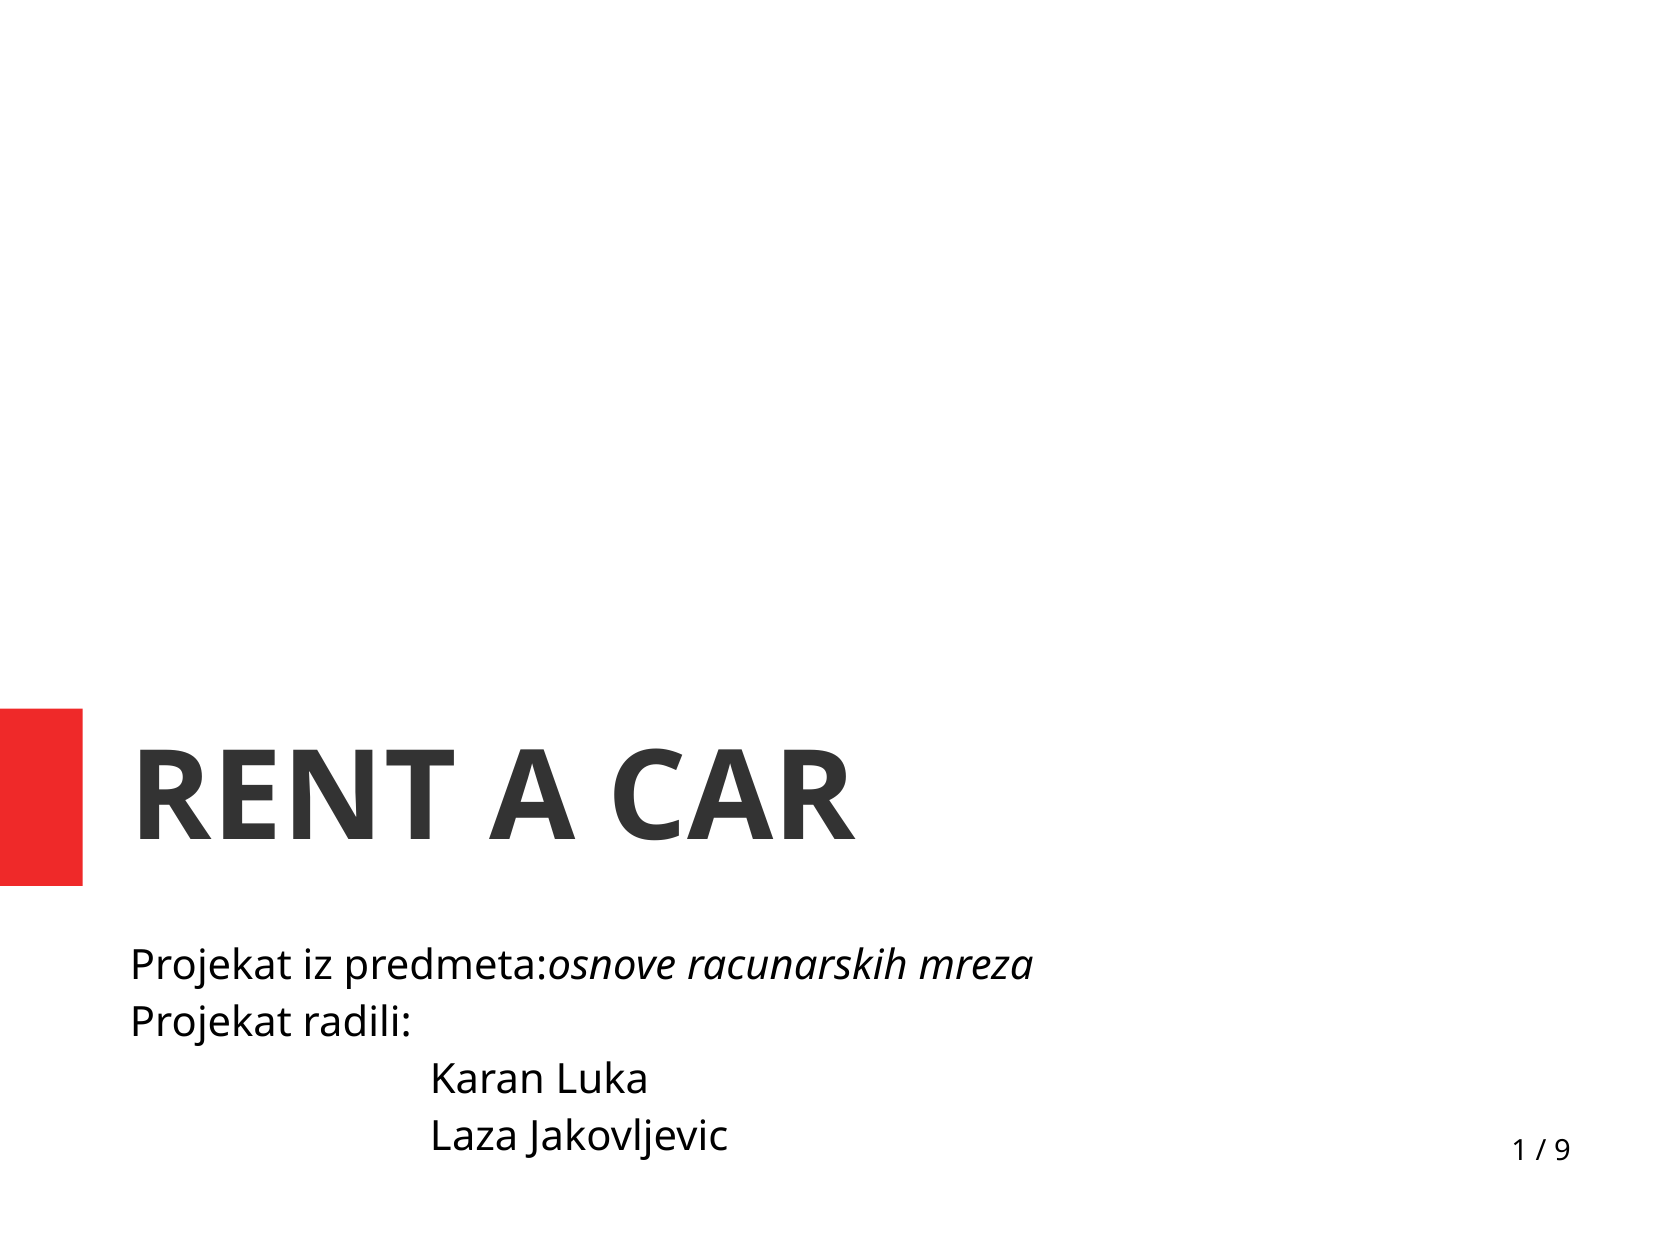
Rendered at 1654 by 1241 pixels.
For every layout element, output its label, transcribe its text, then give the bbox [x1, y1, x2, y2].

title RENT A CAR [129, 655, 1536, 927]
subtitle Projekat iz predmeta:osnove racunarskih mreza Projekat radili: Karan Luka Laza Jakovljevic [129, 927, 1536, 1171]
